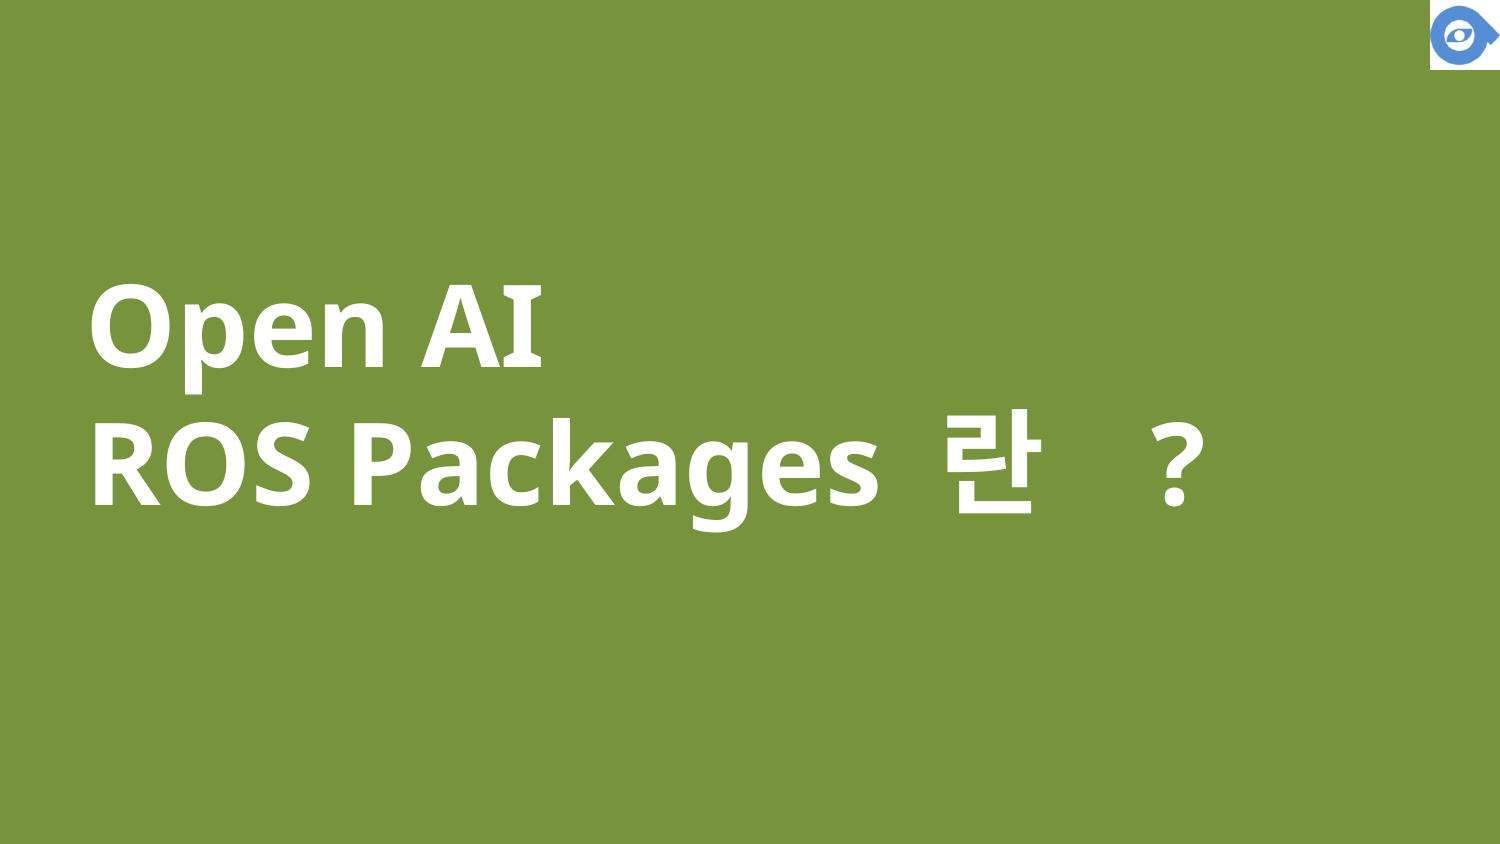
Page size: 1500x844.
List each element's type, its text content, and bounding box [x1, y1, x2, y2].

text_box Open AI ROS Packages 란 ? [70, 246, 1336, 621]
picture [1430, 0, 1500, 70]
